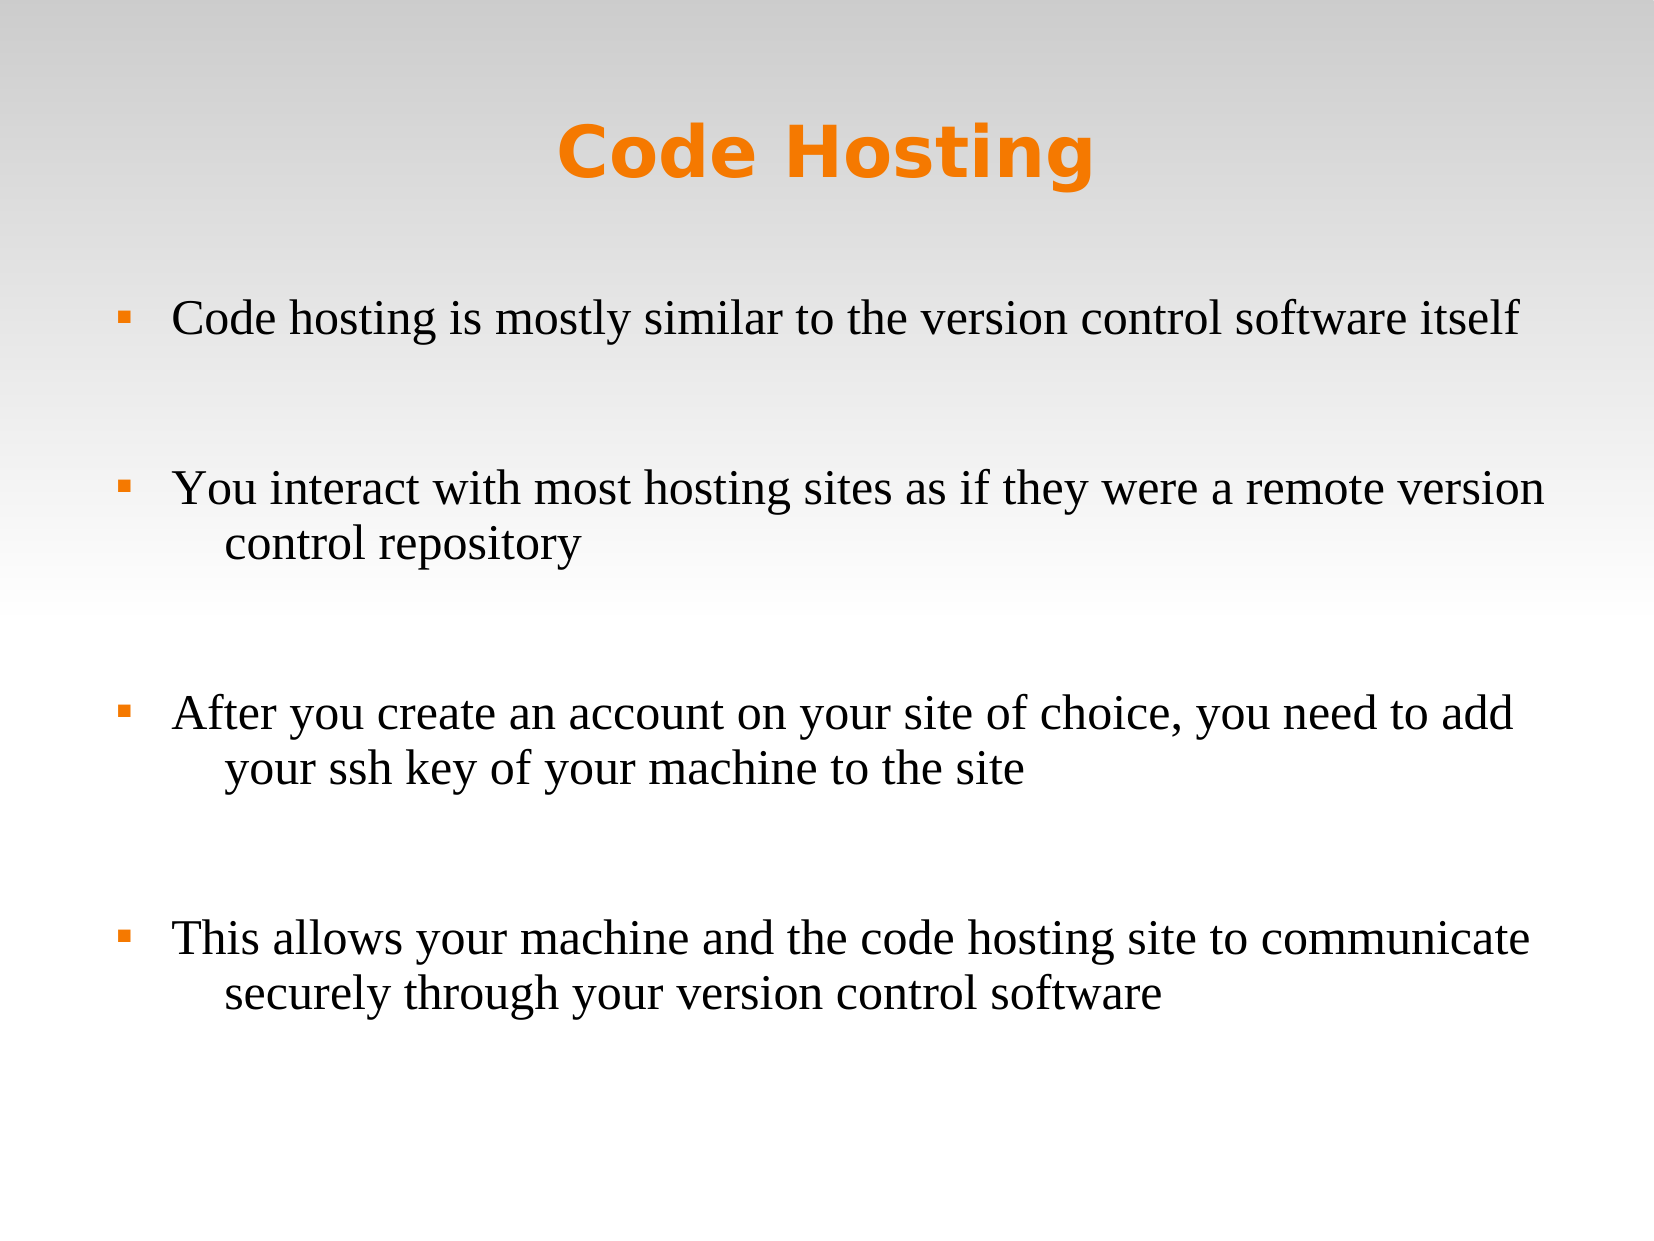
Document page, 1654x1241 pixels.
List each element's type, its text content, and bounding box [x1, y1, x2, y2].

list Code hosting is mostly similar to the version control software itself You interact with most hosting sites as if they were a remote version control repository After you create an account on your site of choice, you need to add your ssh key of your machine to the site This allows your machine and the code hosting site to communicate securely through your version control software [82, 290, 1571, 1109]
title Code Hosting [82, 49, 1571, 257]
